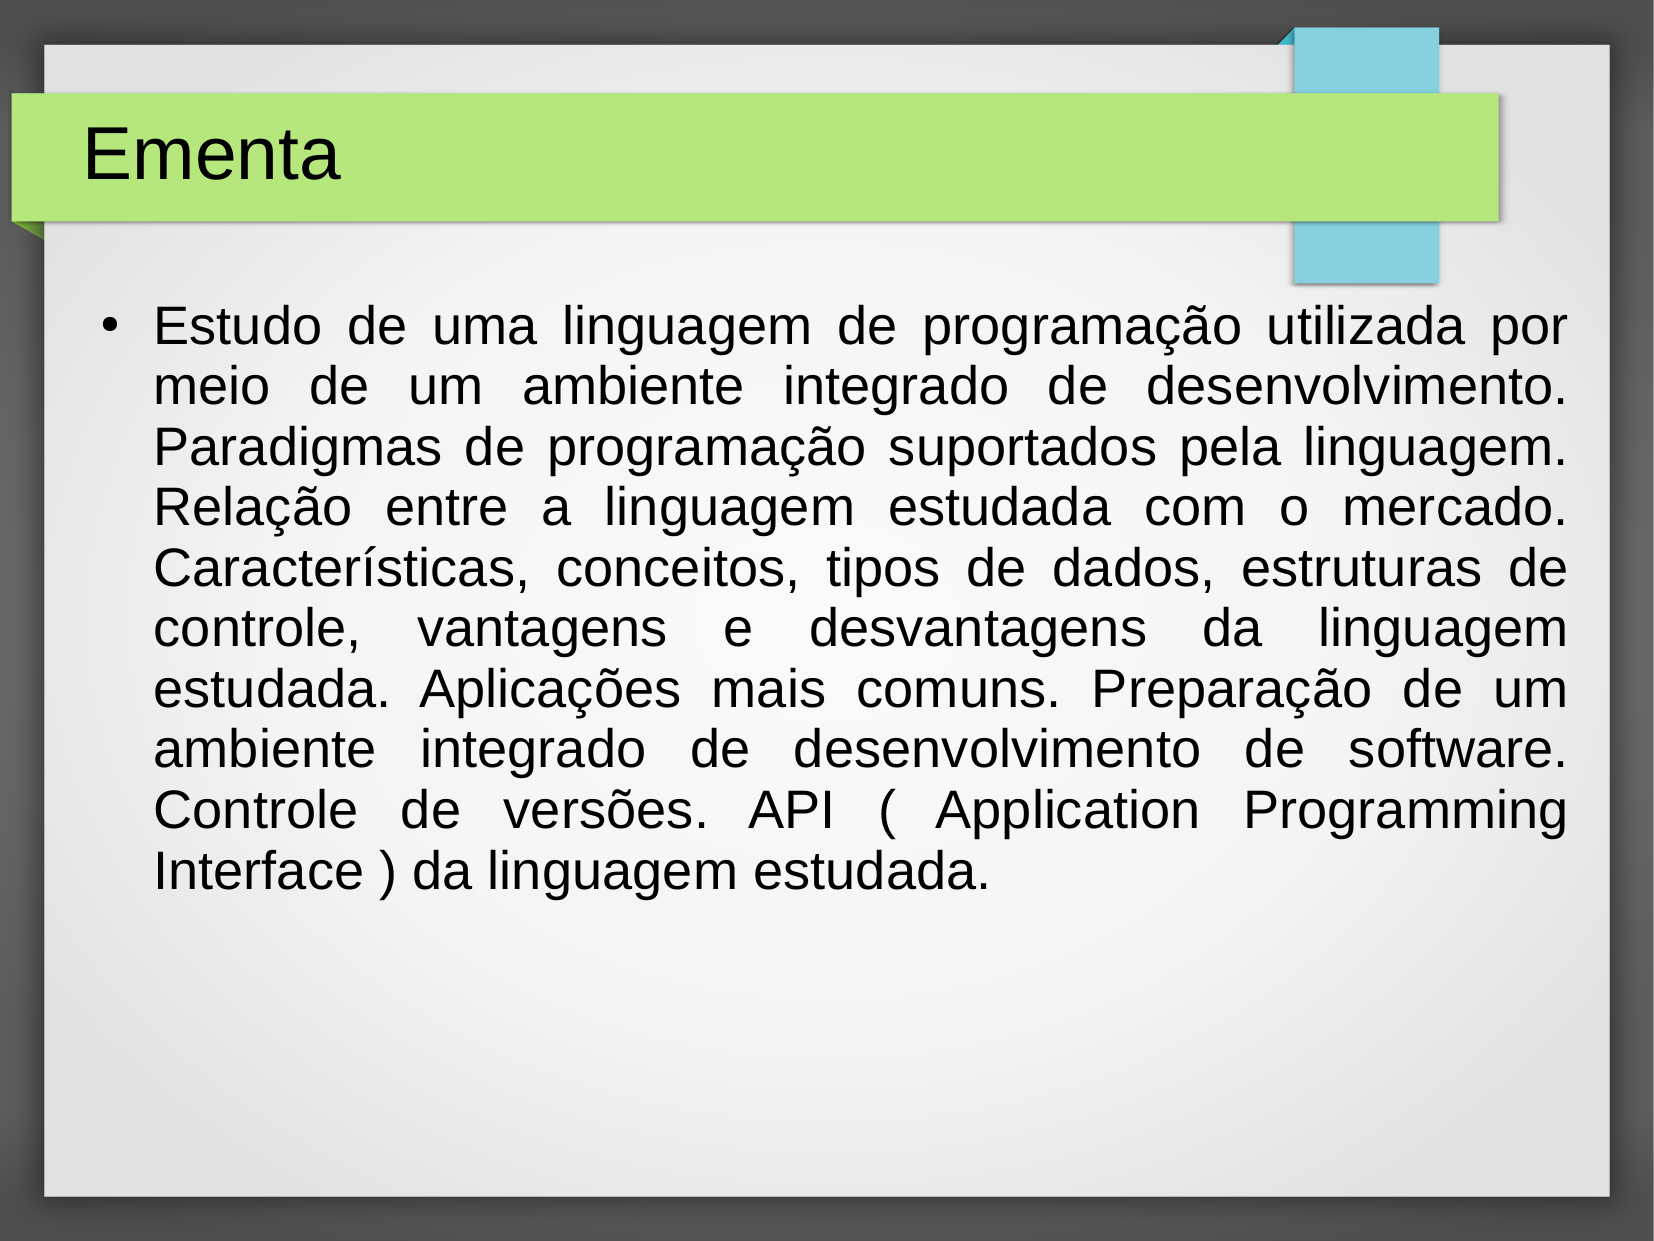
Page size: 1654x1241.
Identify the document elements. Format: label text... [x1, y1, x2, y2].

picture [0, 0, 1654, 1241]
list Estudo de uma linguagem de programação utilizada por meio de um ambiente integrado de desenvolvimento. Paradigmas de programação suportados pela linguagem. Relação entre a linguagem estudada com o mercado. Características, conceitos, tipos de dados, estruturas de controle, vantagens e desvantagens da linguagem estudada. Aplicações mais comuns. Preparação de um ambiente integrado de desenvolvimento de software. Controle de versões. API ( Application Programming Interface ) da linguagem estudada. [82, 295, 1571, 1015]
title Ementa [82, 94, 1264, 213]
